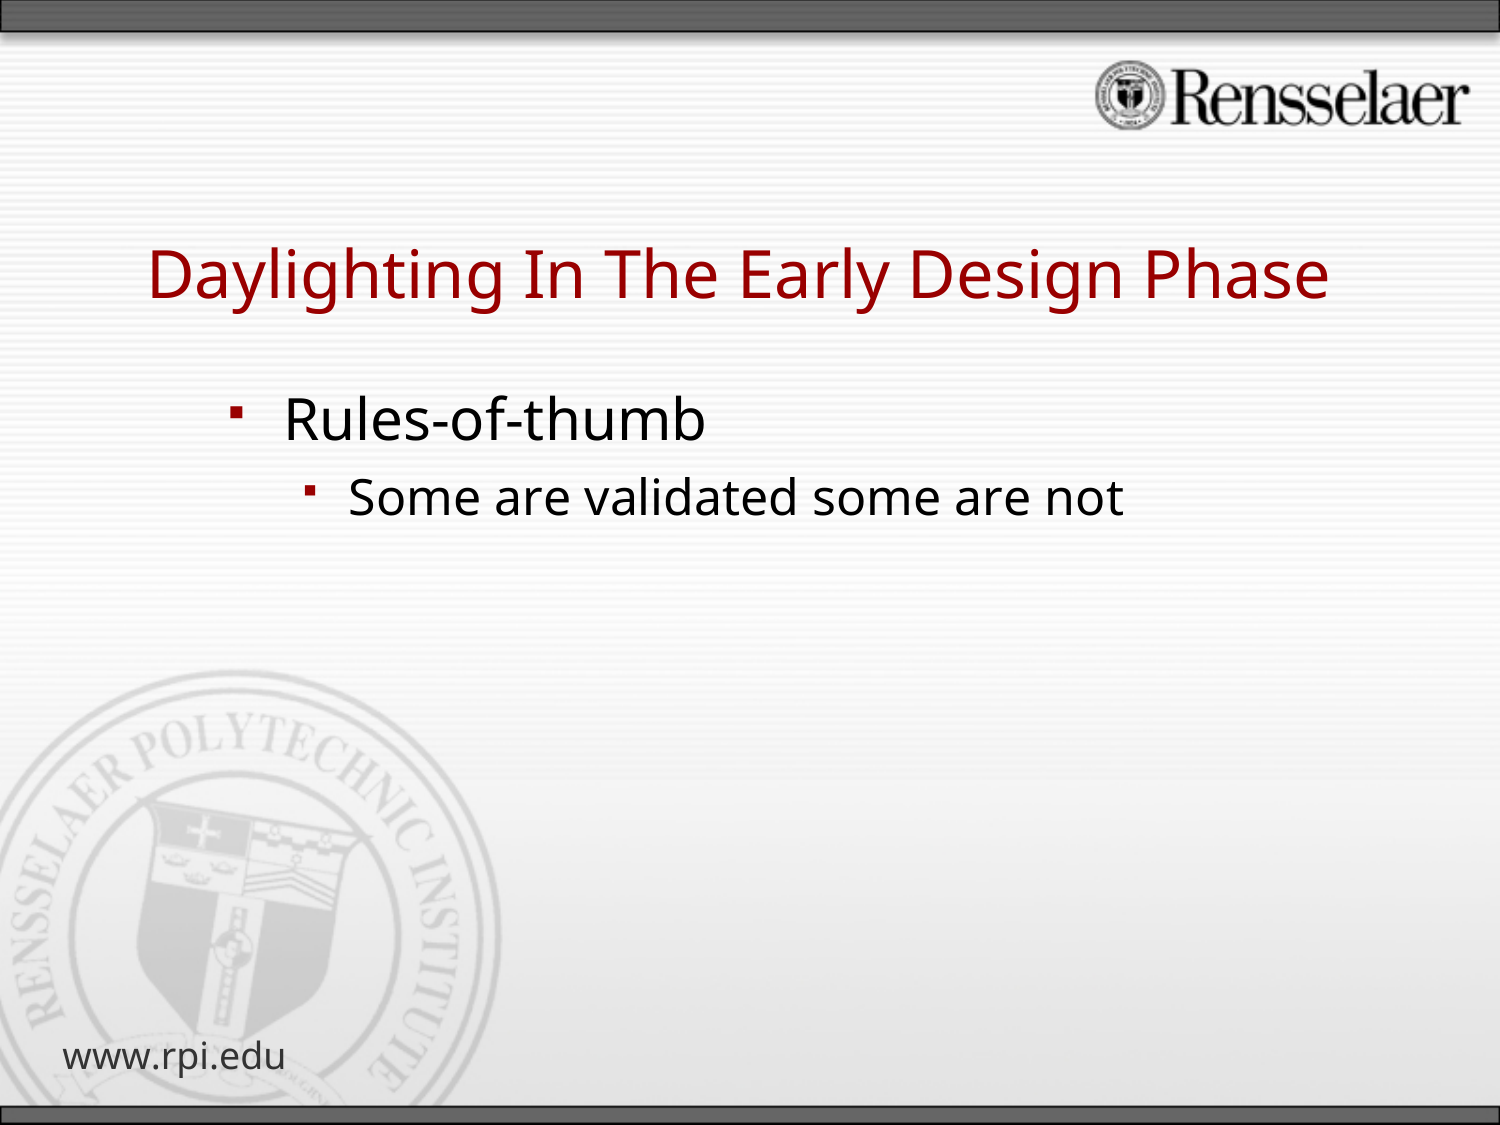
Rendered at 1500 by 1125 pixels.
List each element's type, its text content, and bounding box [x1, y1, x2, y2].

picture [0, 0, 1500, 1125]
title Daylighting In The Early Design Phase [131, 215, 1457, 328]
list Rules-of-thumb Some are validated some are not [212, 375, 1450, 988]
